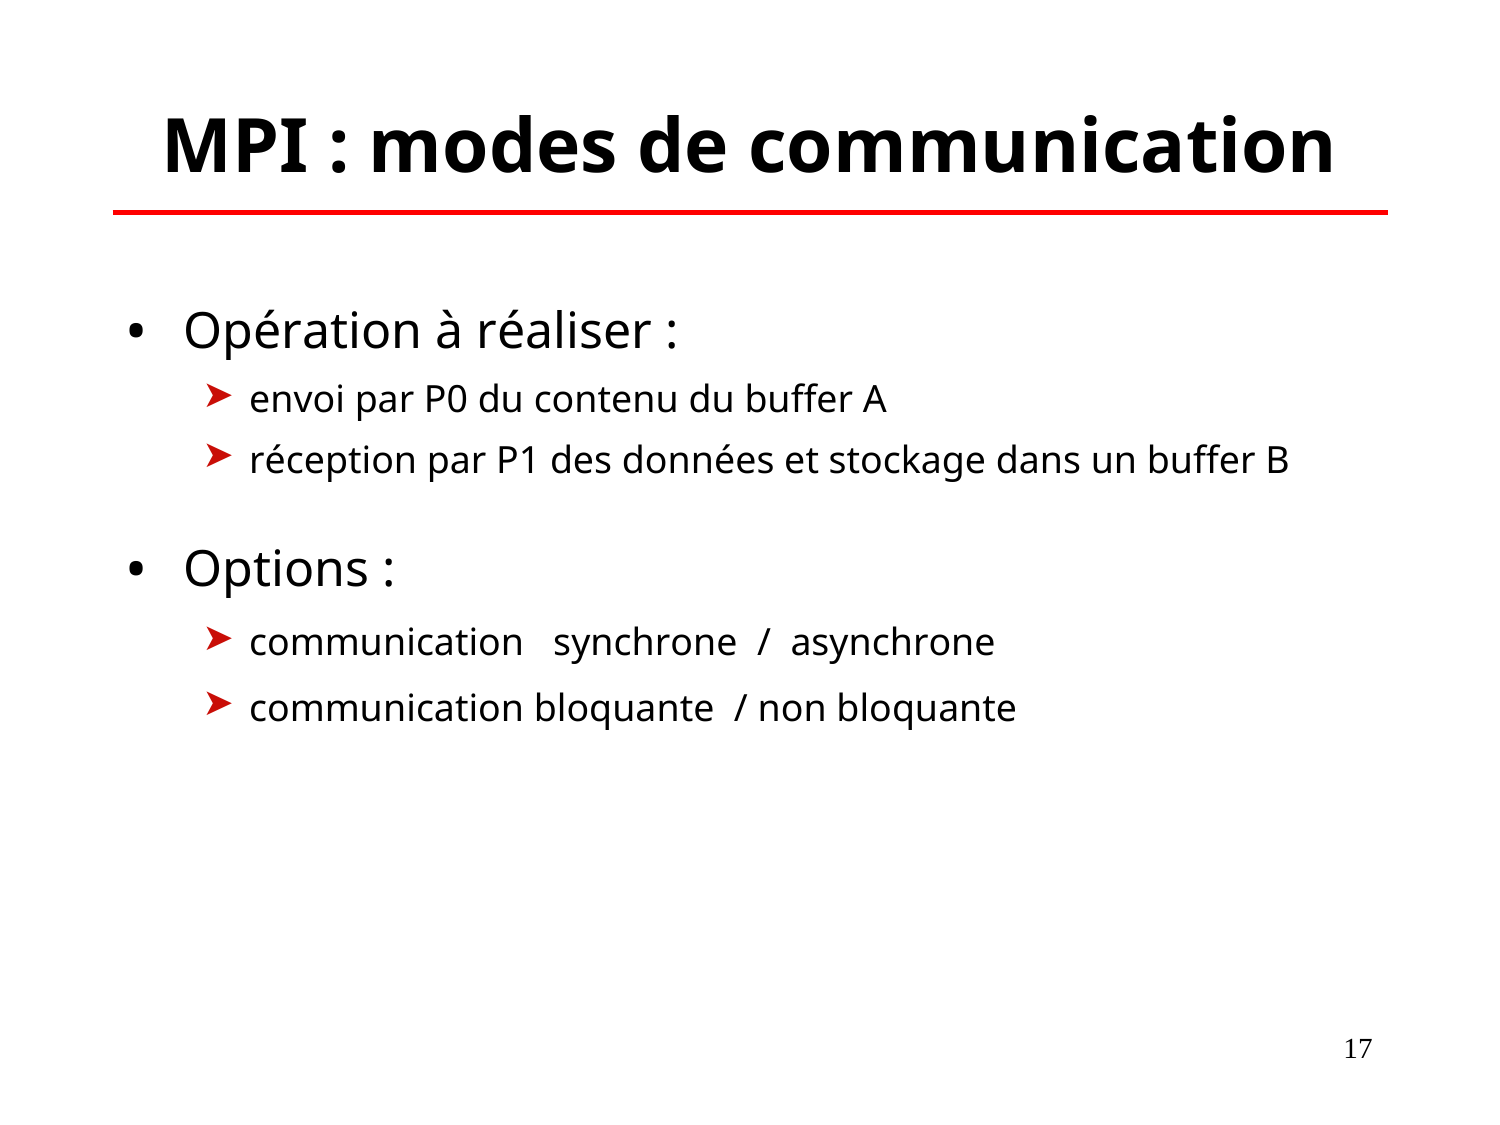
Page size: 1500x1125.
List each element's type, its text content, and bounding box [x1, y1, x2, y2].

list Opération à réaliser : envoi par P0 du contenu du buffer A réception par P1 des données et stockage dans un buffer B Options : communication synchrone / asynchrone communication bloquante / non bloquante [112, 287, 1388, 963]
title MPI : modes de communication [112, 49, 1388, 238]
